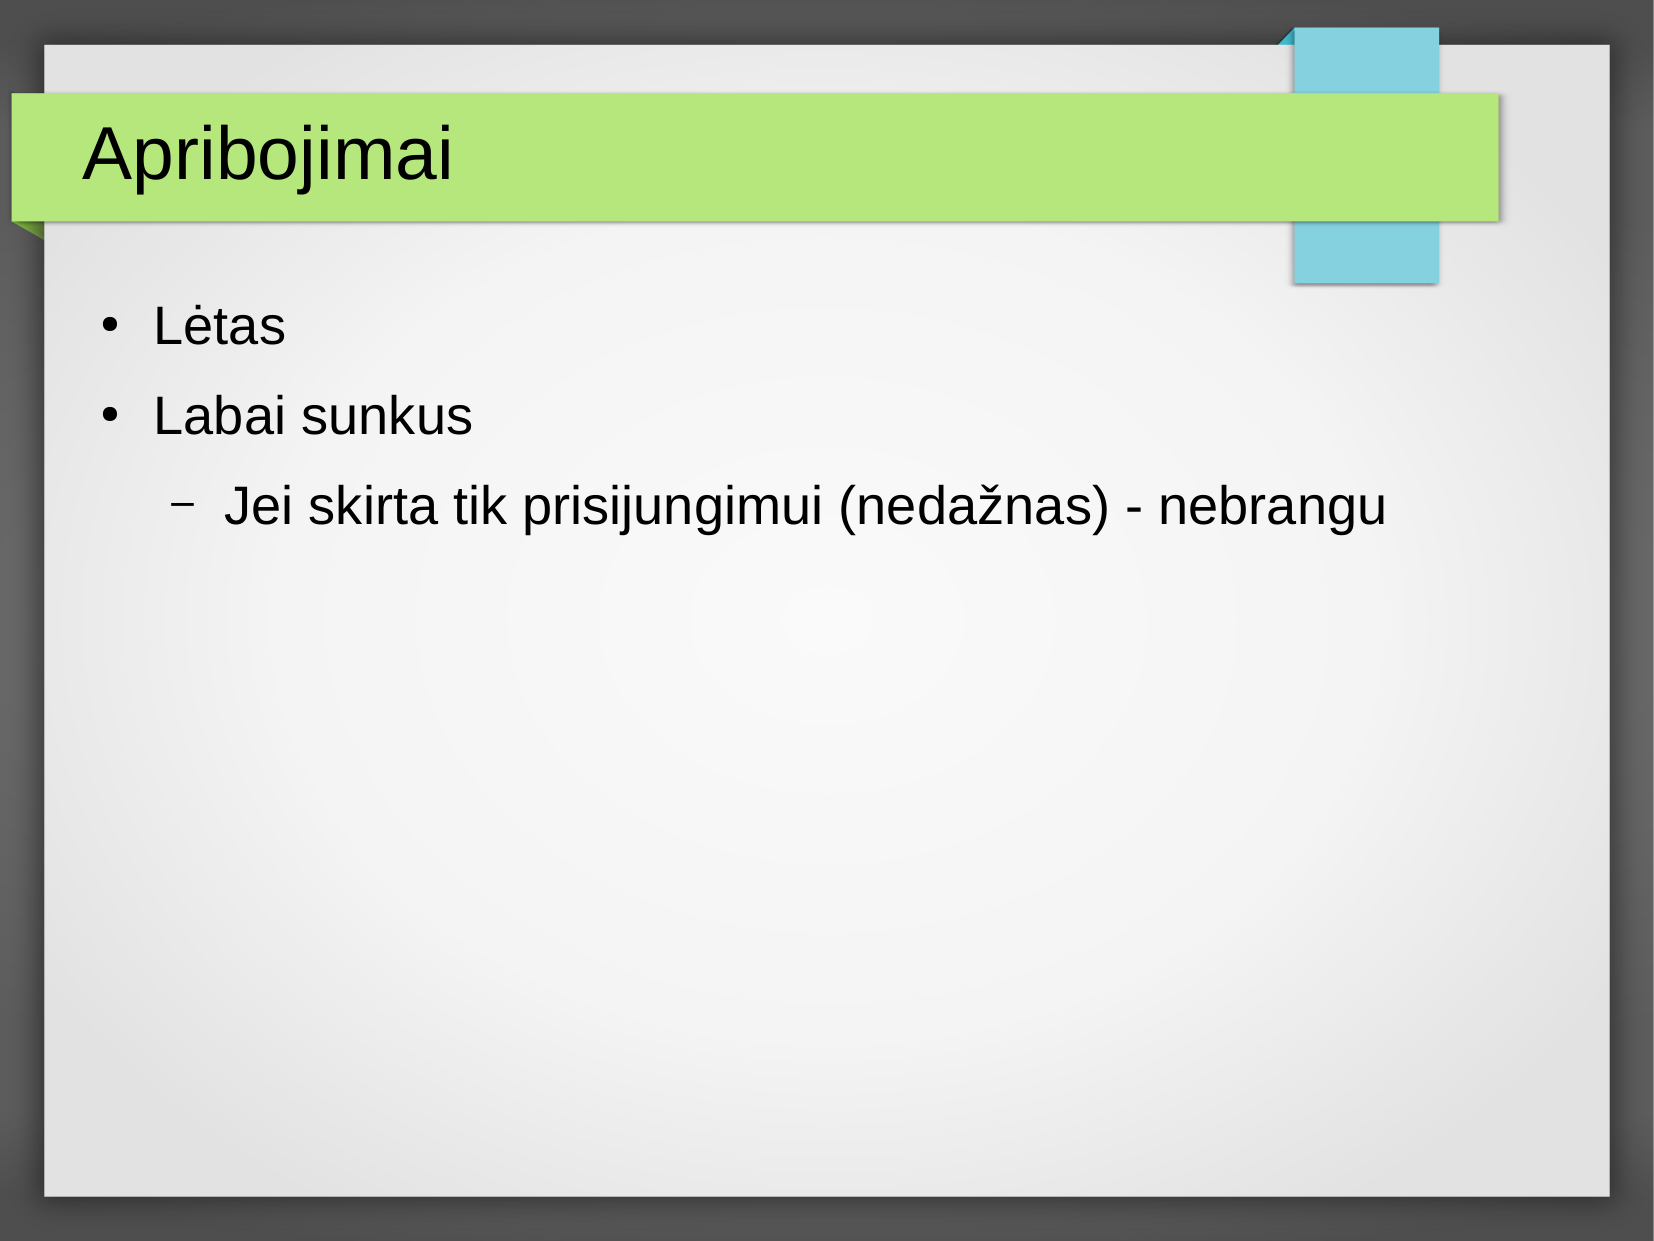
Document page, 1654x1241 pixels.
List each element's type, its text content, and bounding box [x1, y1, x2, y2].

picture [0, 0, 1654, 1241]
list Lėtas Labai sunkus Jei skirta tik prisijungimui (nedažnas) - nebrangu [82, 295, 1571, 1015]
title Apribojimai [82, 94, 1264, 213]
